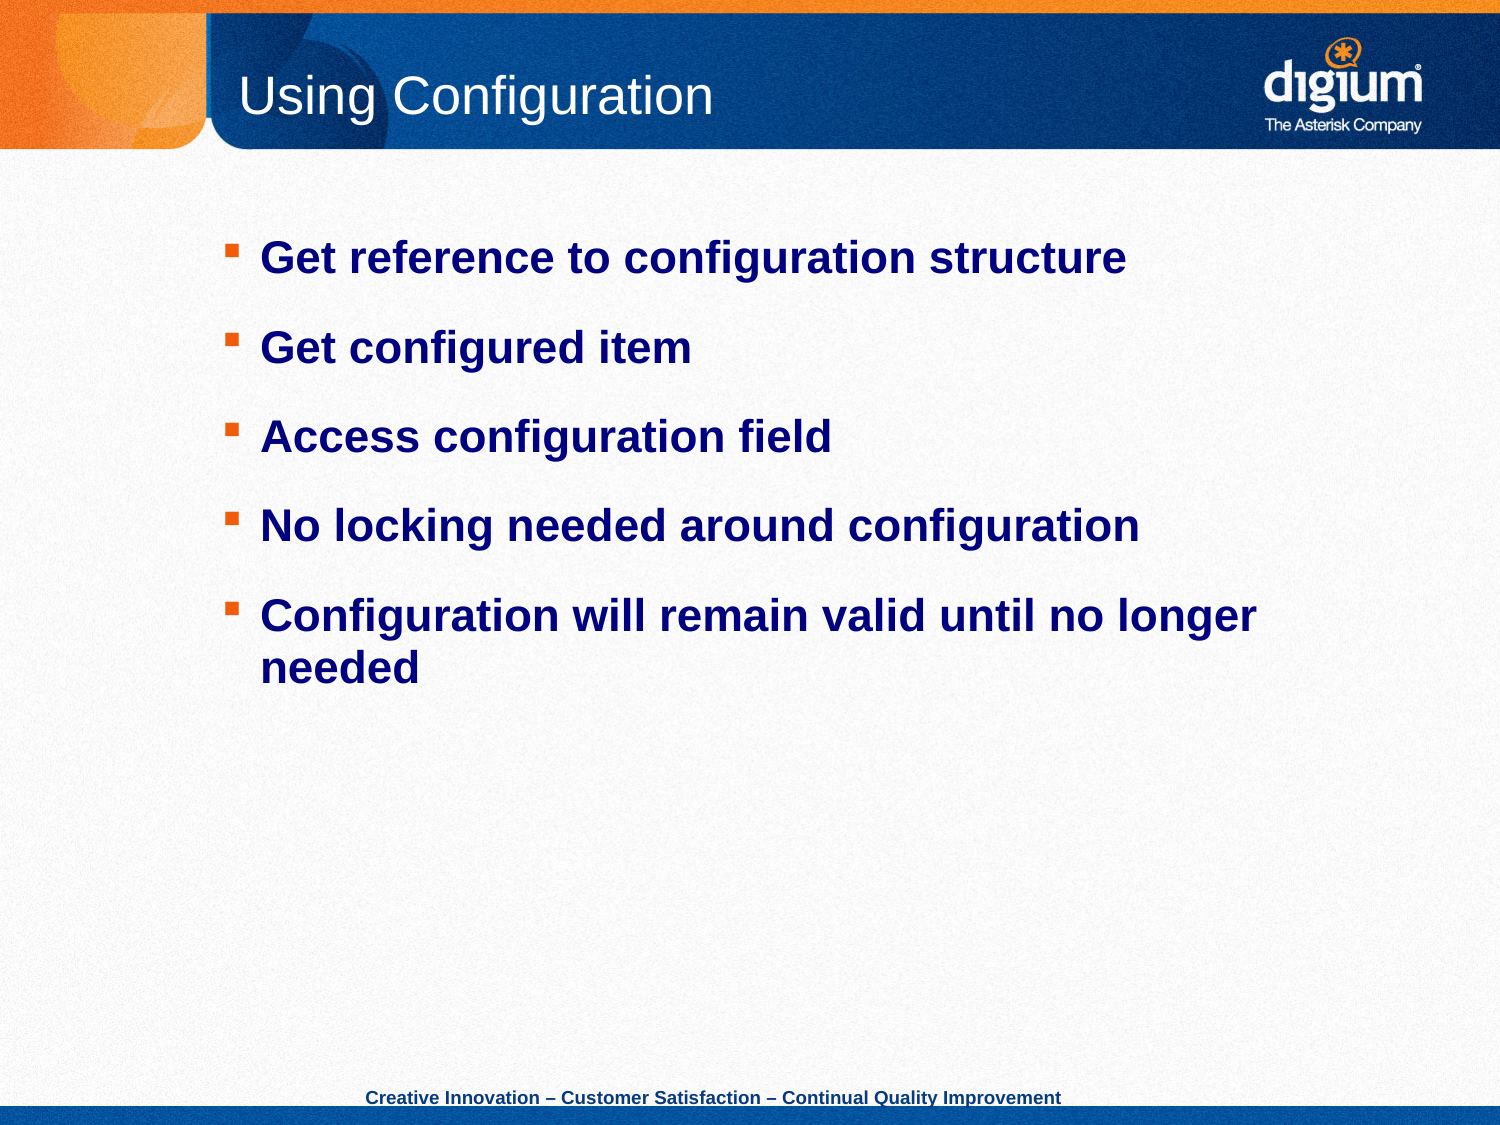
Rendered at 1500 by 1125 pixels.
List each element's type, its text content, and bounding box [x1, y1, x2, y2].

list Get reference to configuration structure Get configured item Access configuration field No locking needed around configuration Configuration will remain valid until no longer needed [206, 224, 1301, 967]
title Using Configuration [238, 27, 1243, 127]
picture [0, 0, 1500, 1125]
